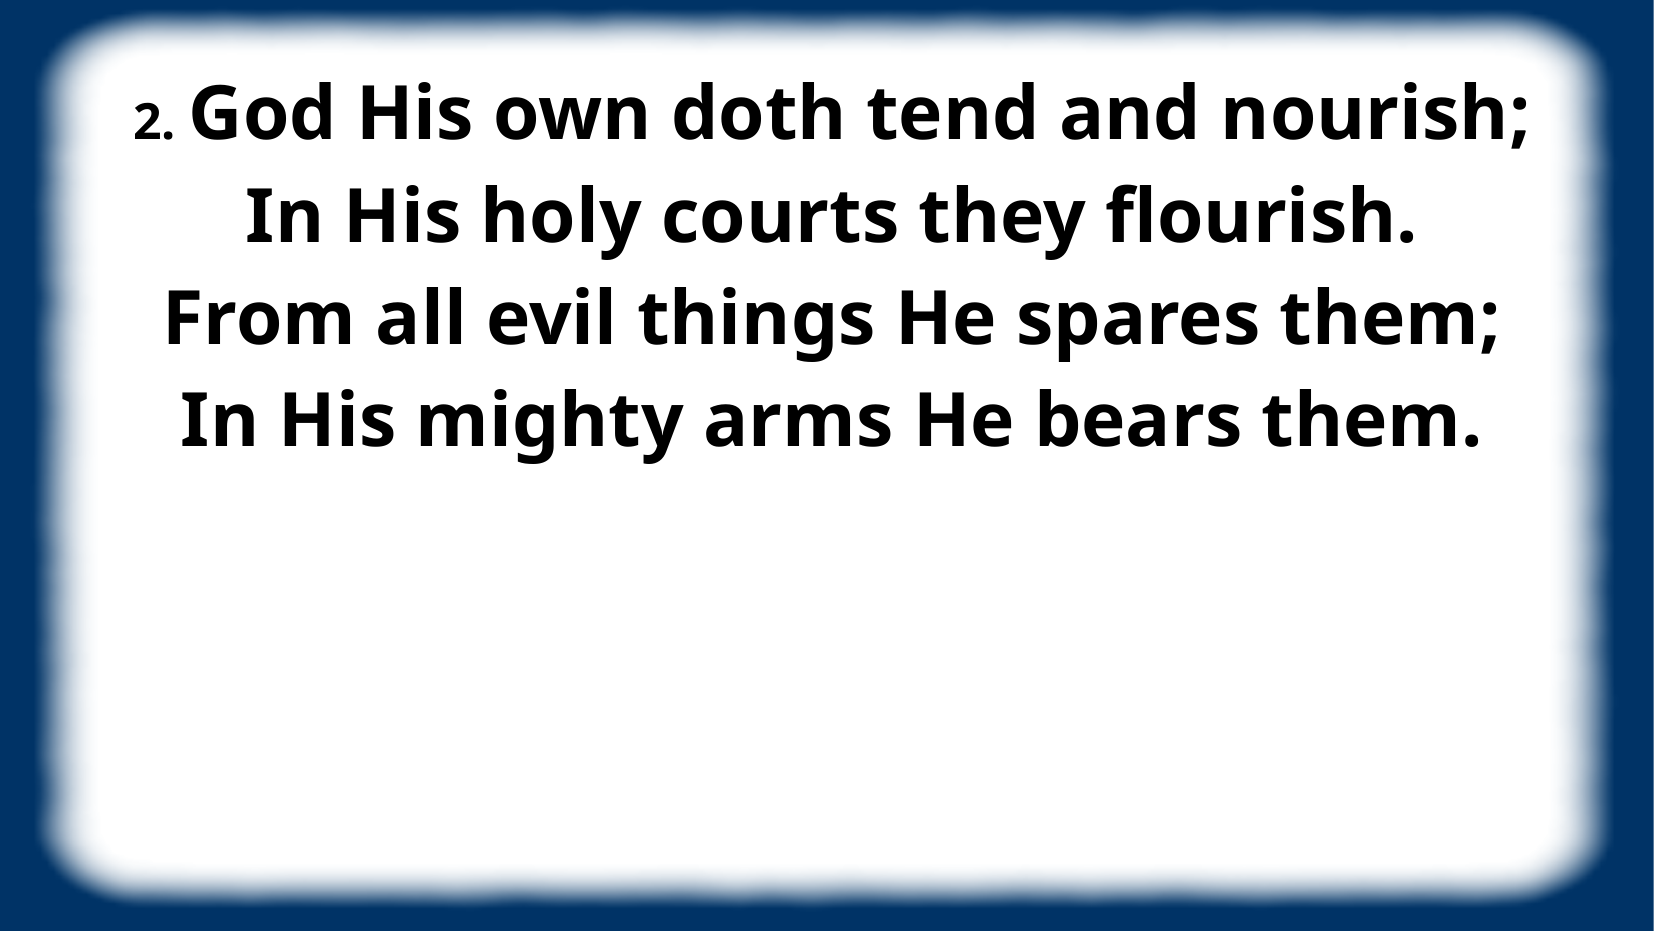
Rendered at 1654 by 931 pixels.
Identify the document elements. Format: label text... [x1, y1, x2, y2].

text_box 2. God His own doth tend and nourish; In His holy courts they flourish. From all evil things He spares them; In His mighty arms He bears them. [105, 52, 1561, 467]
picture [0, 0, 1654, 931]
